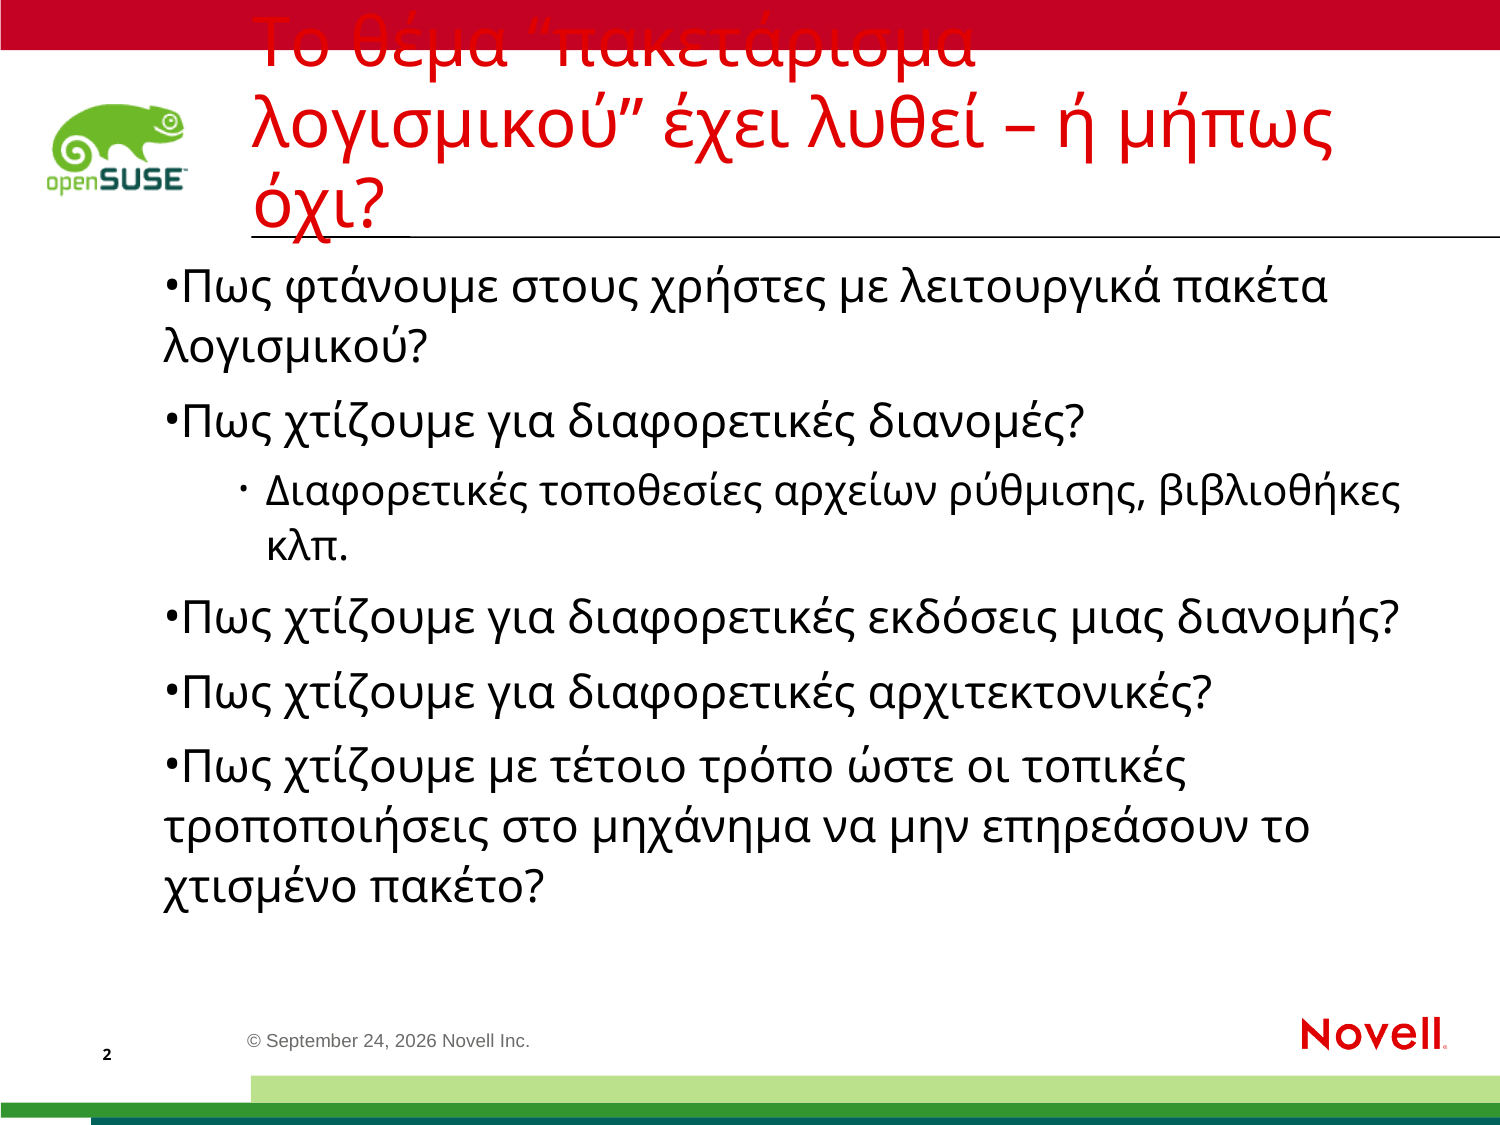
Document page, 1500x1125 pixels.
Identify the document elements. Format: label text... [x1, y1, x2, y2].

picture [47, 104, 188, 197]
picture [1295, 1011, 1453, 1056]
title Το θέμα “πακετάρισμα λογισμικού” έχει λυθεί – ή μήπως όχι? [252, 41, 1383, 205]
list Πως φτάνουμε στους χρήστες με λειτουργικά πακέτα λογισμικού? Πως χτίζουμε για διαφορετικές διανομές? Διαφορετικές τοποθεσίες αρχείων ρύθμισης, βιβλιοθήκες κλπ. Πως χτίζουμε για διαφορετικές εκδόσεις μιας διανομής? Πως χτίζουμε για διαφορετικές αρχιτεκτονικές? Πως χτίζουμε με τέτοιο τρόπο ώστε οι τοπικές τροποποιήσεις στο μηχάνημα να μην επηρεάσουν το χτισμένο πακέτο? [163, 254, 1404, 830]
